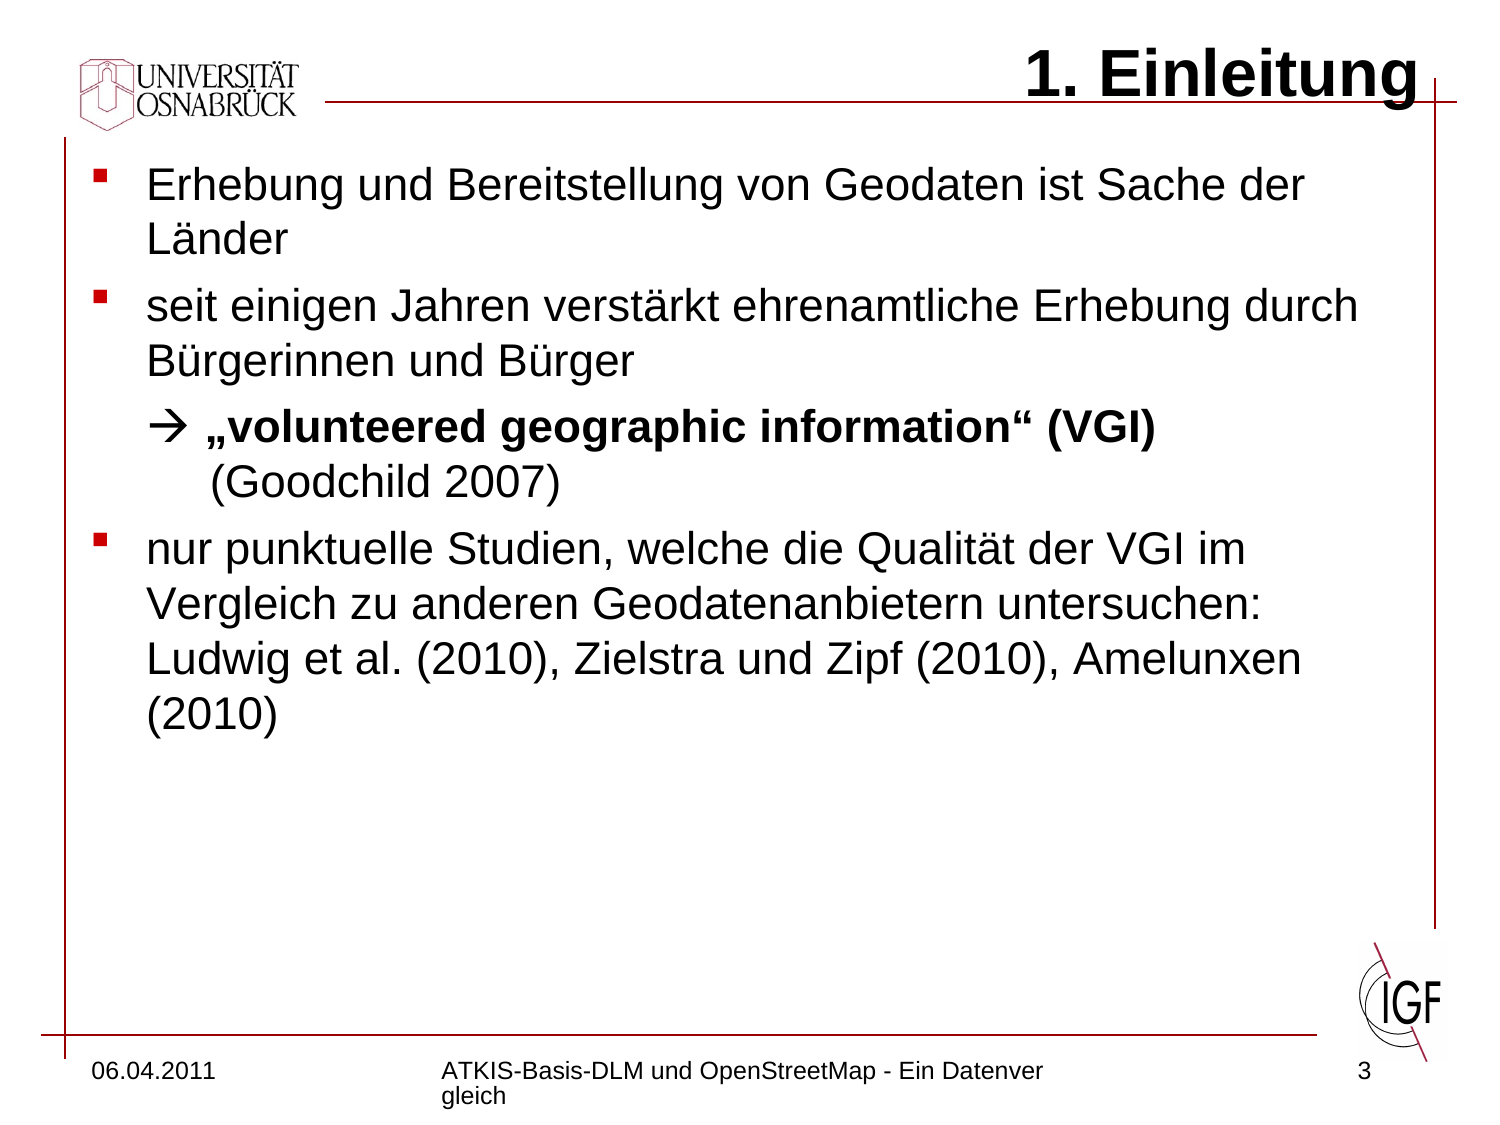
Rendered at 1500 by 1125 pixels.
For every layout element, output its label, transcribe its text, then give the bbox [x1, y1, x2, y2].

title 1. Einleitung [460, 18, 1436, 121]
list Erhebung und Bereitstellung von Geodaten ist Sache der Länder seit einigen Jahren verstärkt ehrenamtliche Erhebung durch Bürgerinnen und Bürger  „volunteered geographic information“ (VGI) (Goodchild 2007) nur punktuelle Studien, welche die Qualität der VGI im Vergleich zu anderen Geodatenanbietern untersuchen: Ludwig et al. (2010), Zielstra und Zipf (2010), Amelunxen (2010) [75, 146, 1426, 1019]
picture [1359, 942, 1448, 1062]
picture [79, 59, 299, 131]
